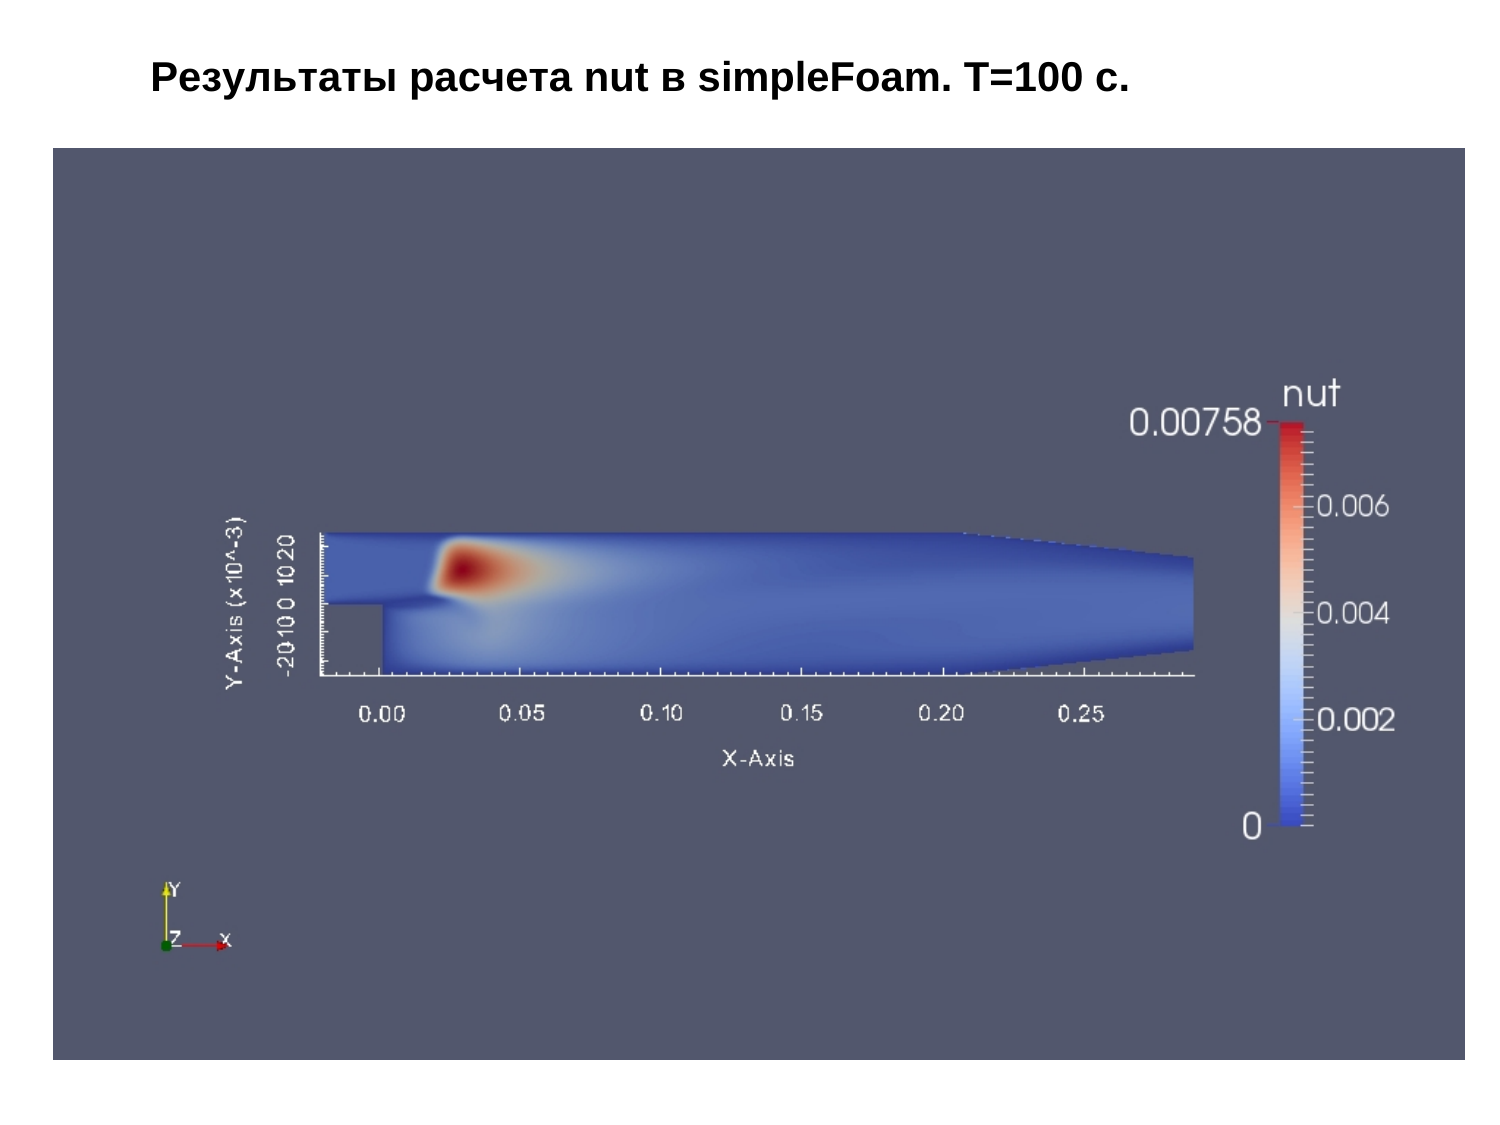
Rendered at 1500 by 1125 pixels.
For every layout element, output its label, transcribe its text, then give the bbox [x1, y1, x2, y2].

picture [53, 148, 1465, 1060]
text_box Результаты расчета nut в simpleFoam. T=100 с. [135, 42, 1447, 138]
